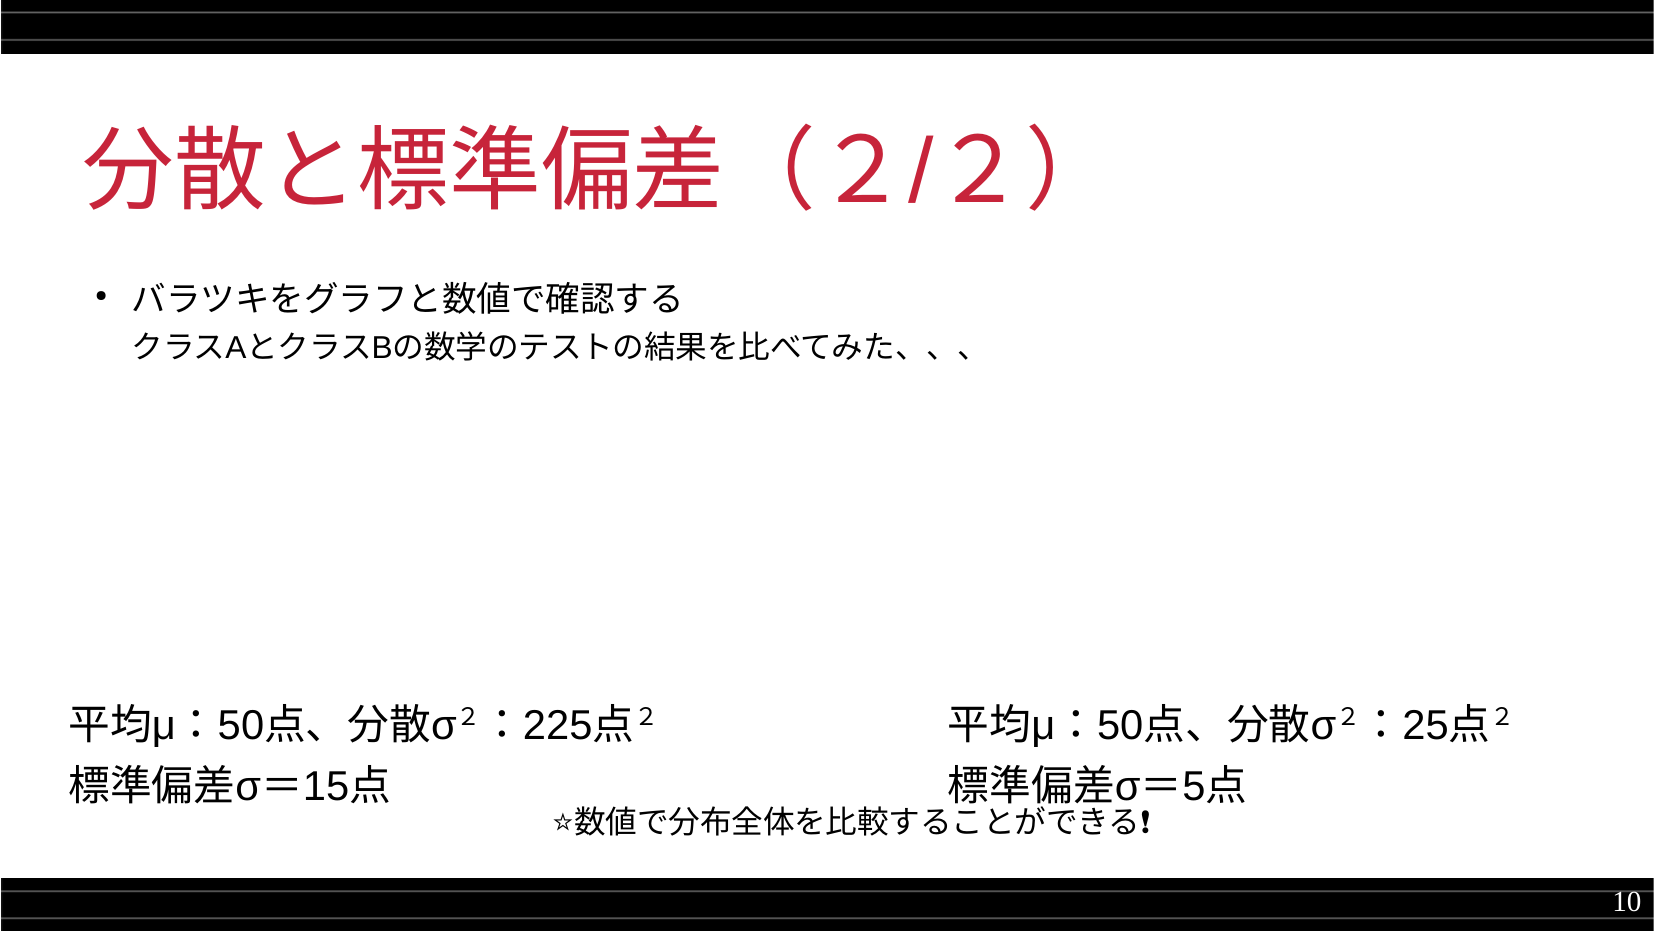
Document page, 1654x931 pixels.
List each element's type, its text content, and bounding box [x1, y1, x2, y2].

title 分散と標準偏差（２/２） [82, 92, 1571, 249]
list バラツキをグラフと数値で確認する クラスAとクラスBの数学のテストの結果を比べてみた、、、 ⭐️数値で分布全体を比較することができる❗️ [82, 271, 1571, 851]
text_box 平均μ：50点、分散σ２：225点２ 標準偏差σ＝15点 [53, 683, 674, 792]
picture [1, 878, 1654, 931]
picture [1, 0, 1654, 54]
text_box 平均μ：50点、分散σ２：25点２ 標準偏差σ＝5点 [933, 683, 1530, 792]
